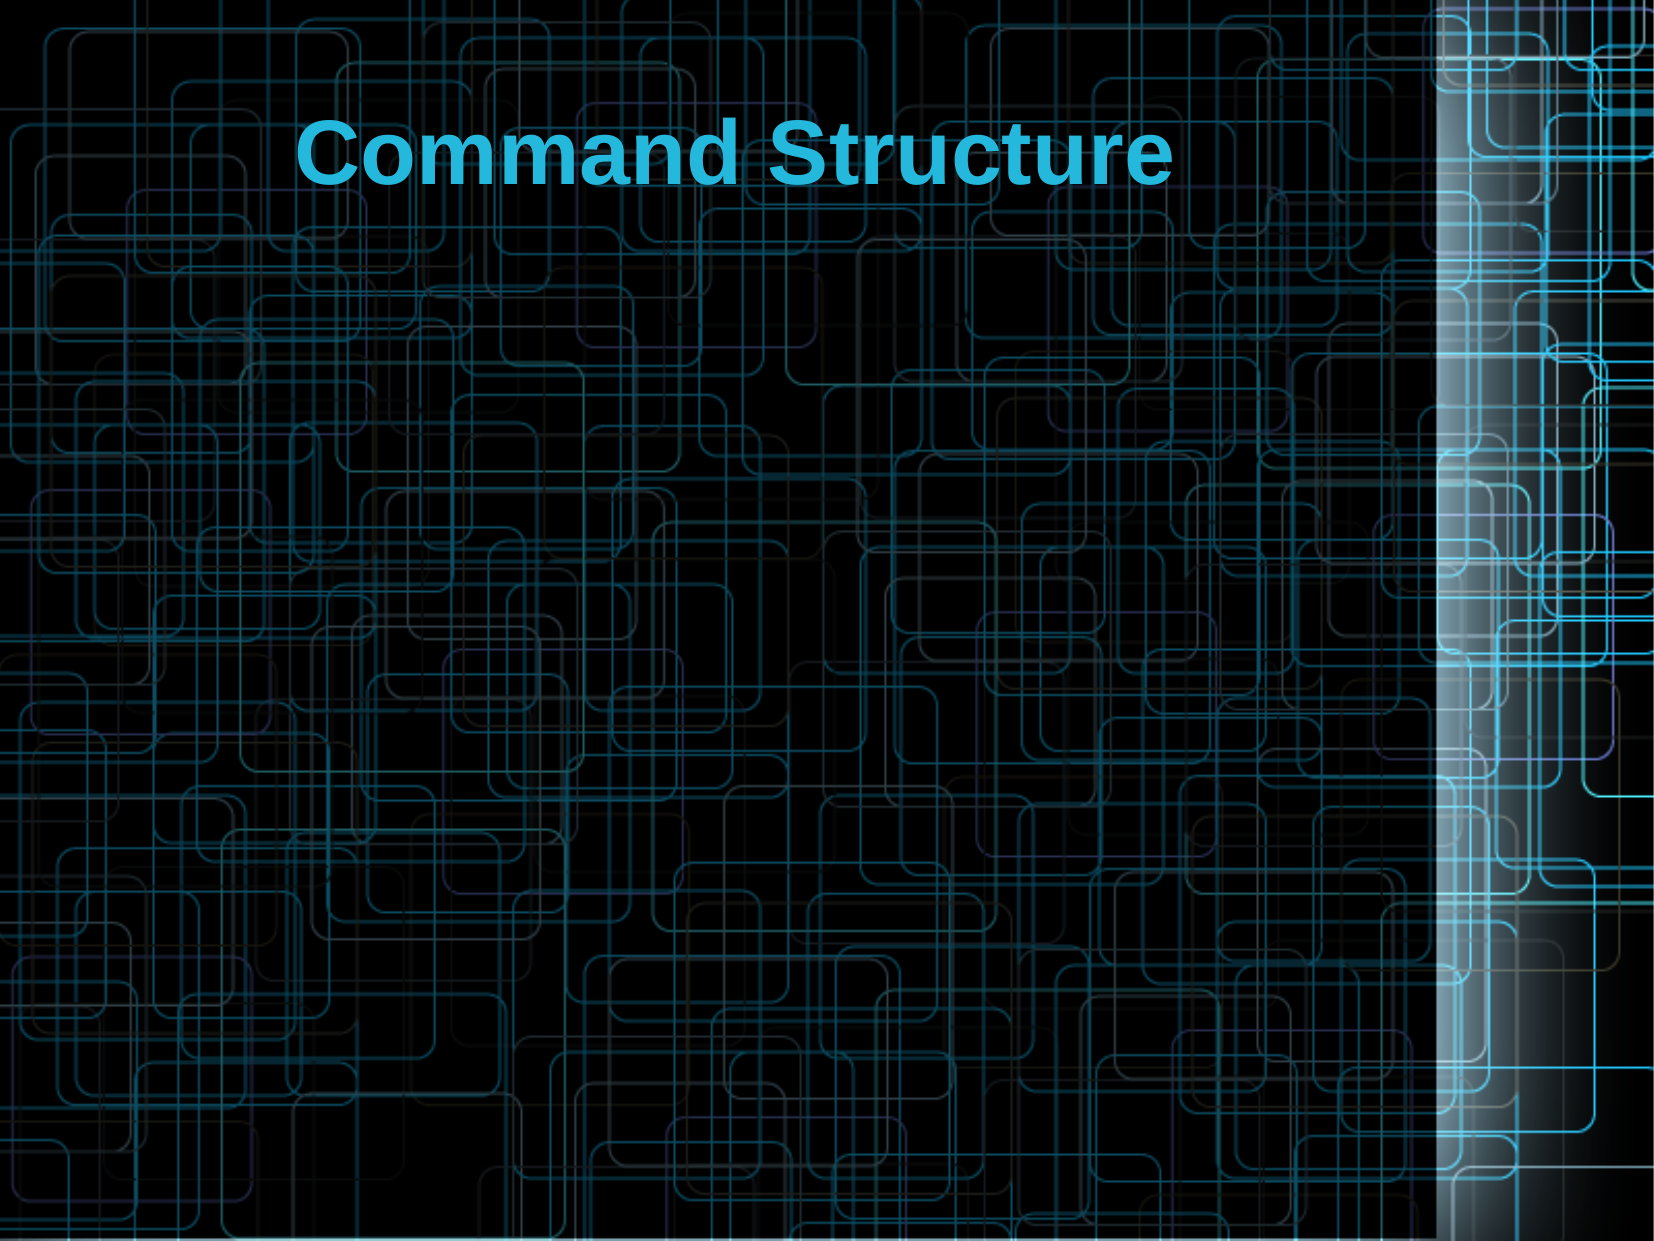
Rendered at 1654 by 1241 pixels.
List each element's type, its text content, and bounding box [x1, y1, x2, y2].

title Command Structure [82, 49, 1388, 257]
picture [0, 0, 1654, 1241]
